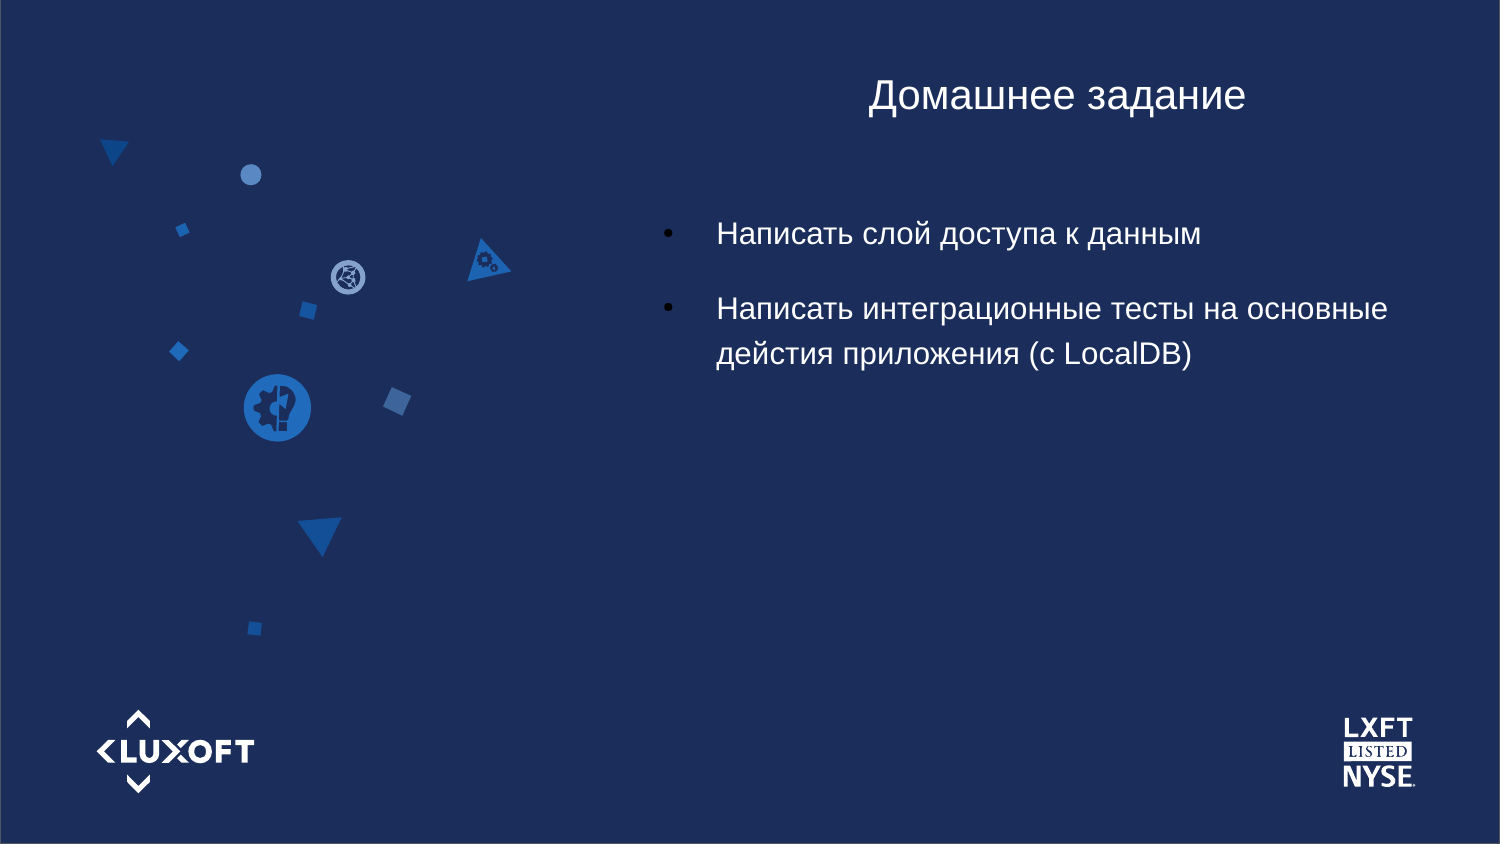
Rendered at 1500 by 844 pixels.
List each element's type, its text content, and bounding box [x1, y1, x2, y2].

title Домашнее задание [868, 23, 1335, 141]
list Написать слой доступа к данным Написать интеграционные тесты на основные дейстия приложения (с LocalDB) [645, 141, 1458, 697]
